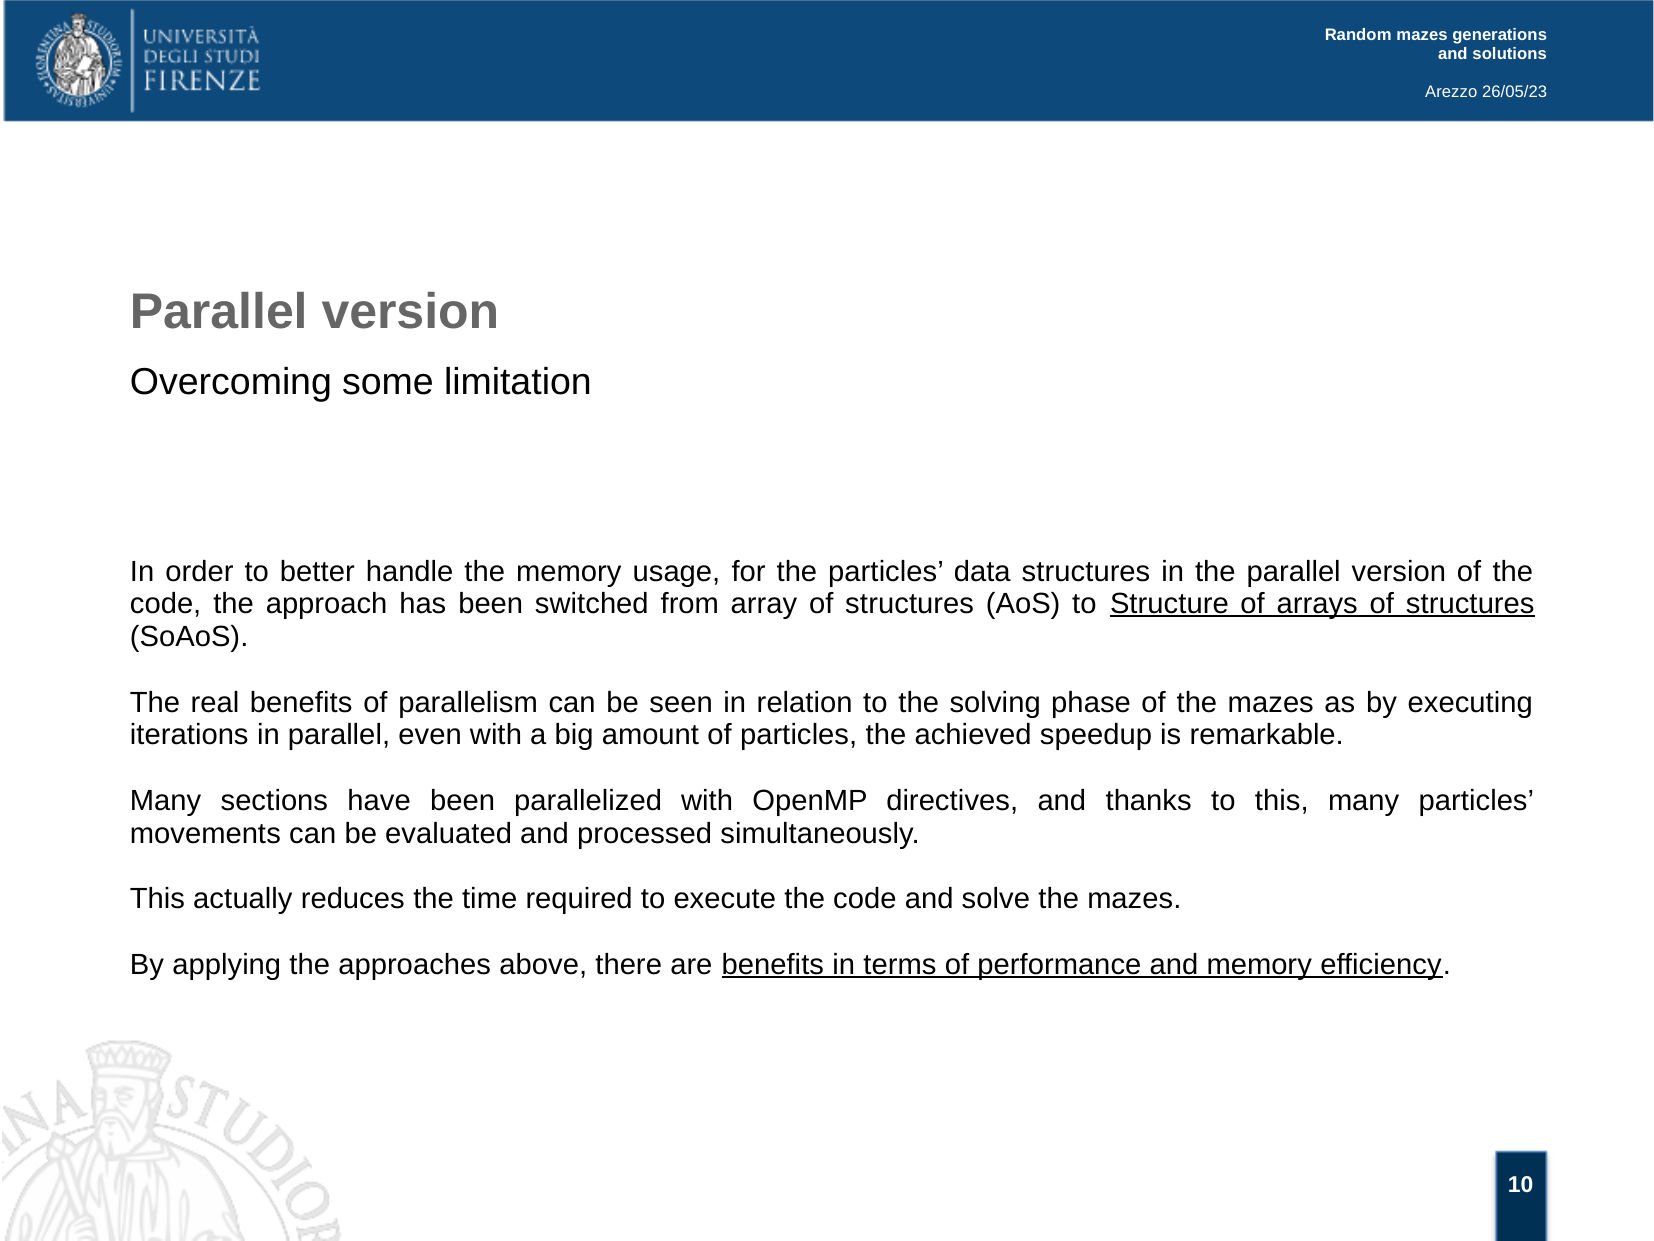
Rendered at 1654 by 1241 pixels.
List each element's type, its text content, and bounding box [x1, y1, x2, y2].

text_box In order to better handle the memory usage, for the particles’ data structures in the parallel version of the code, the approach has been switched from array of structures (AoS) to Structure of arrays of structures (SoAoS). The real benefits of parallelism can be seen in relation to the solving phase of the mazes as by executing iterations in parallel, even with a big amount of particles, the achieved speedup is remarkable. Many sections have been parallelized with OpenMP directives, and thanks to this, many particles’ movements can be evaluated and processed simultaneously. This actually reduces the time required to execute the code and solve the mazes. By applying the approaches above, there are benefits in terms of performance and memory efficiency. [129, 413, 1536, 1123]
text_box Parallel version Overcoming some limitation [129, 255, 993, 403]
picture [2, 0, 1654, 1241]
text_box Random mazes generations and solutions Arezzo 26/05/23 [685, 24, 1548, 102]
text_box 10 [1505, 1160, 1536, 1208]
